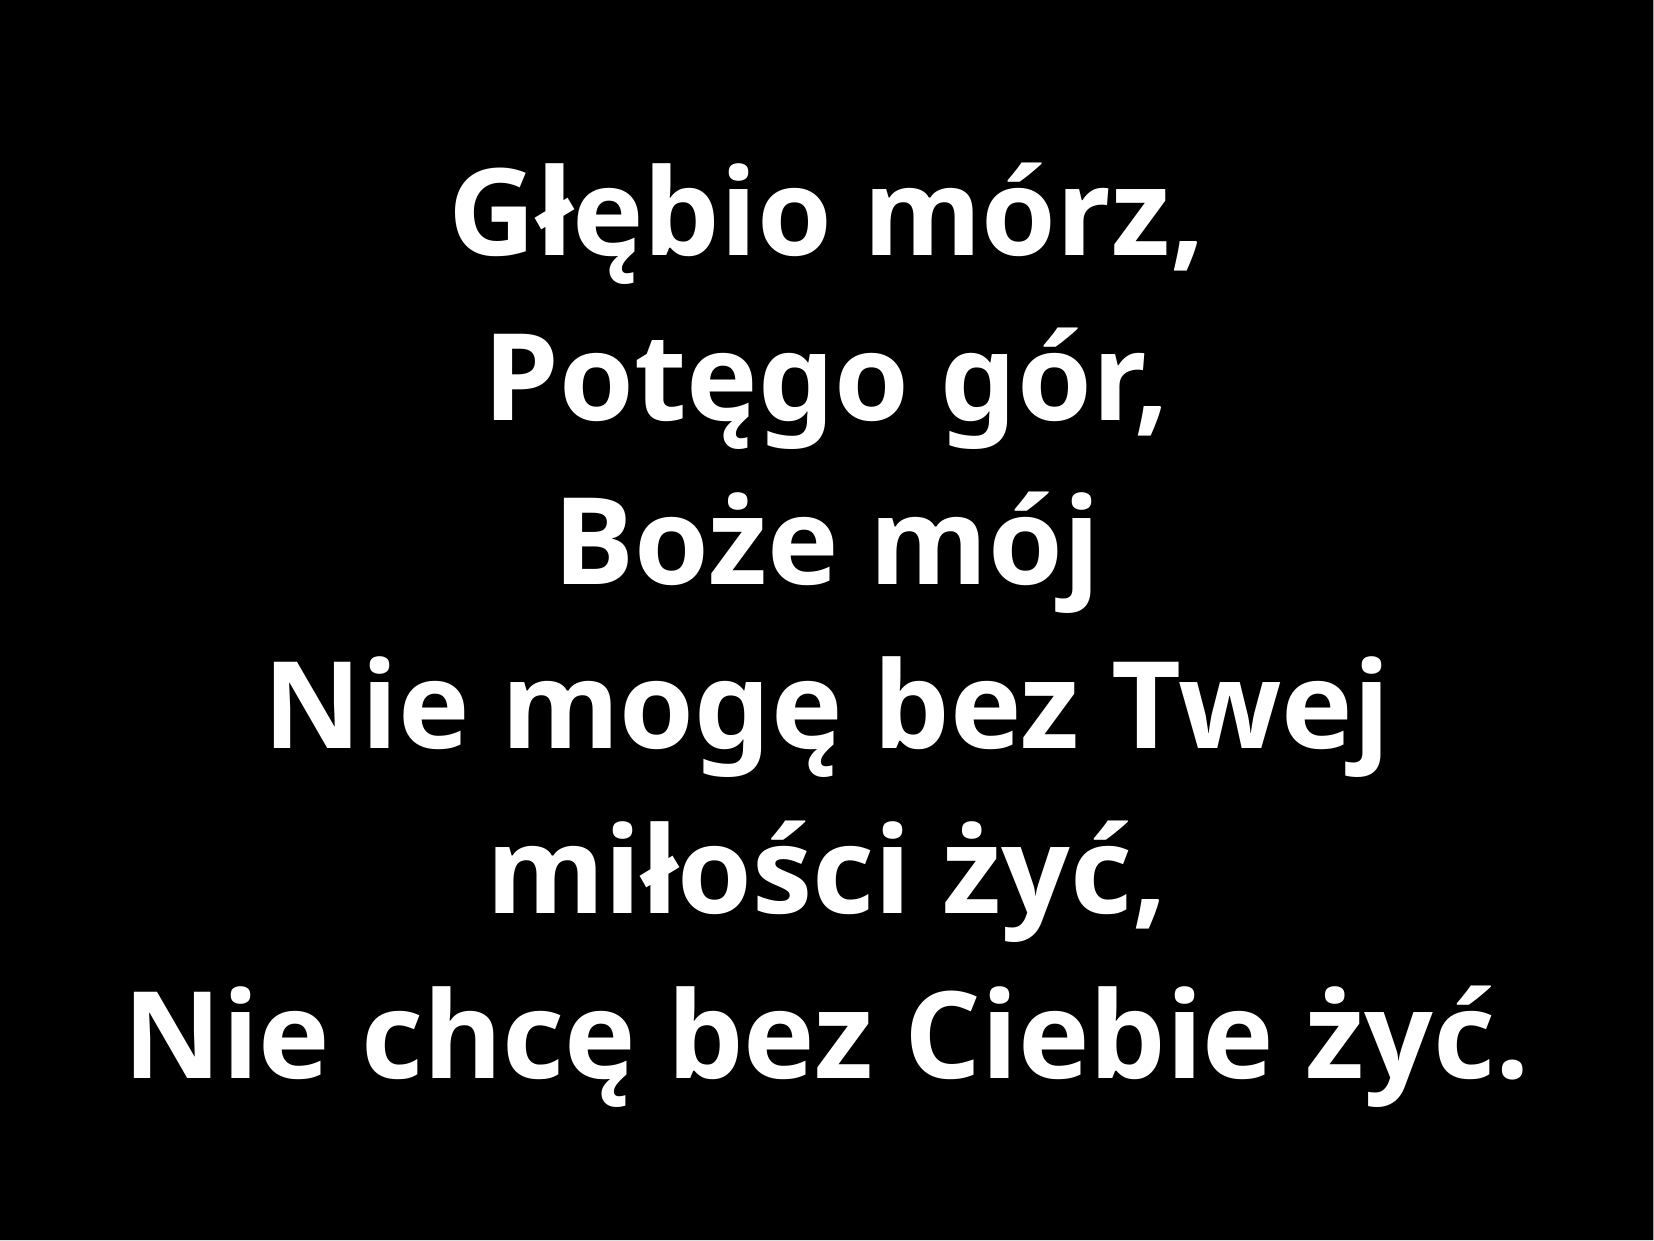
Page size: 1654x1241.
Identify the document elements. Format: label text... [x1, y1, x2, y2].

title Głębio mórz, Potęgo gór, Boże mój Nie mogę bez Twej miłości żyć, Nie chcę bez Ciebie żyć. [0, 0, 1654, 1241]
